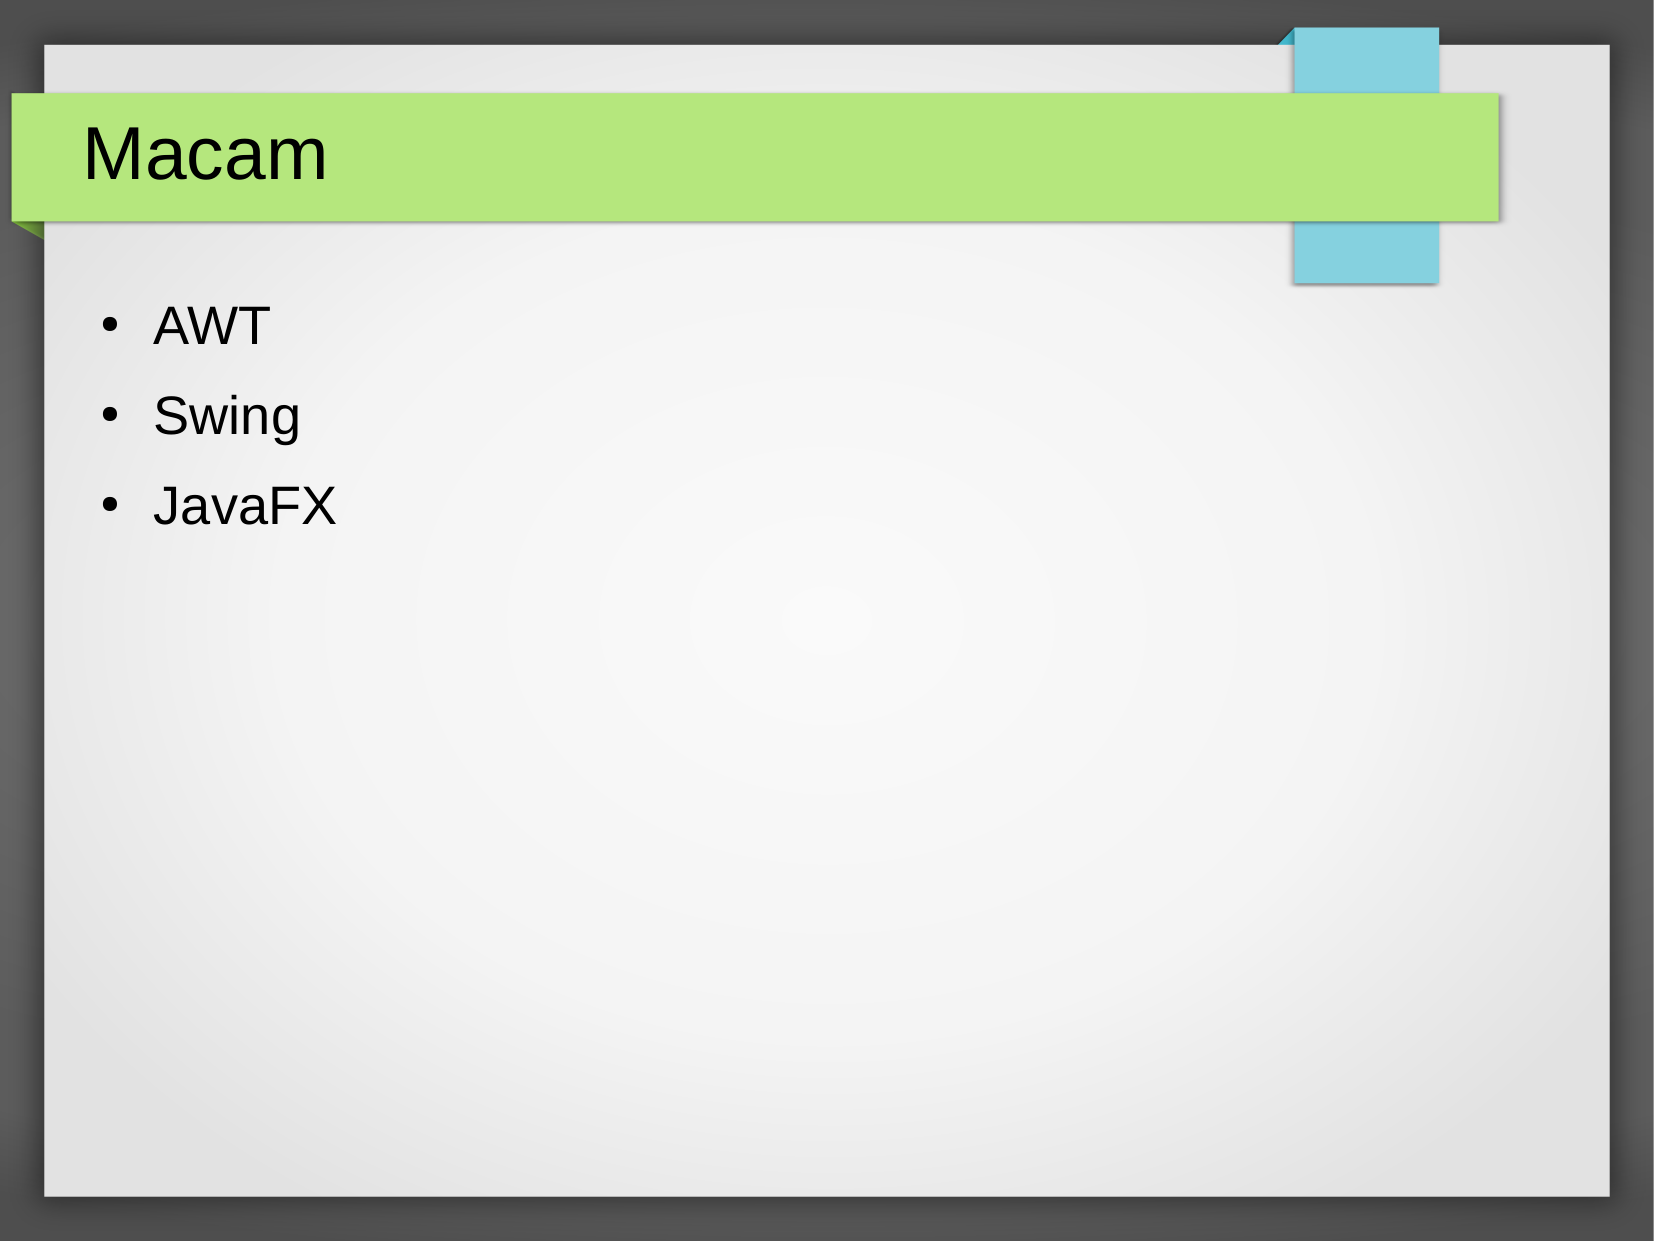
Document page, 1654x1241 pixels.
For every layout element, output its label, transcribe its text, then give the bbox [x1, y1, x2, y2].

list AWT Swing JavaFX [82, 295, 1571, 1015]
picture [0, 0, 1654, 1241]
title Macam [82, 94, 1264, 213]
